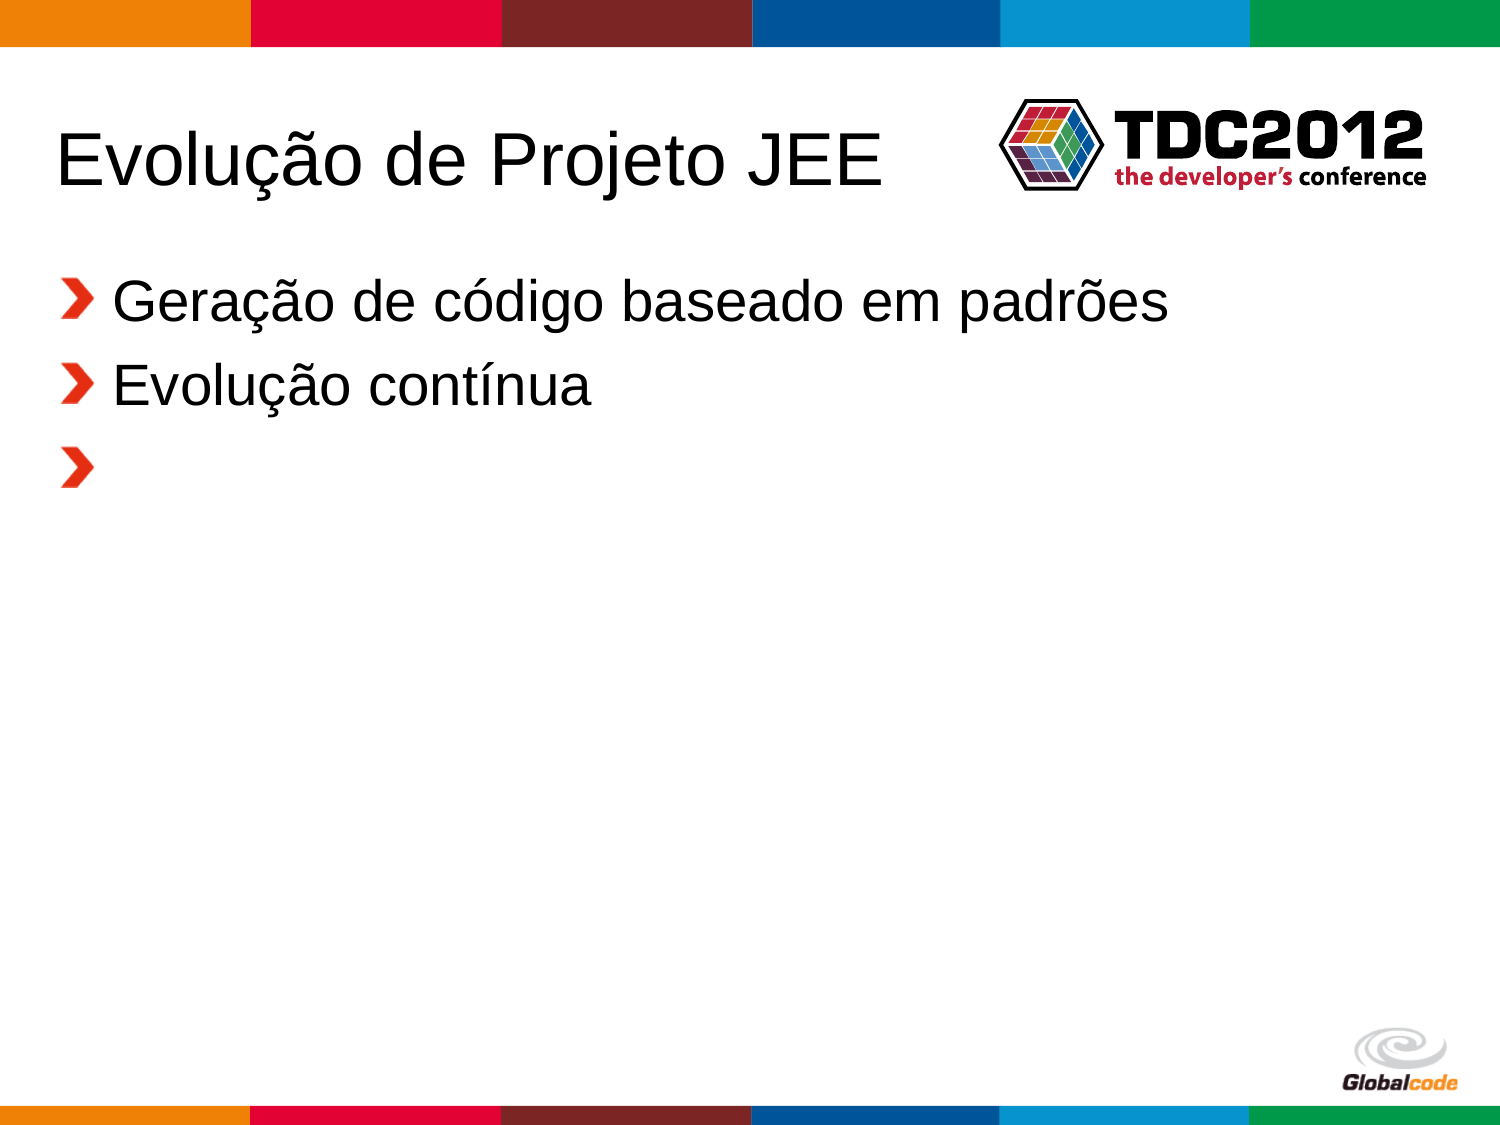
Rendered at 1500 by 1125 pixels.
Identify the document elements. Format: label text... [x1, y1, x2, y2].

picture [1340, 999, 1459, 1105]
list Geração de código baseado em padrões Evolução contínua [41, 255, 1459, 998]
title Evolução de Projeto JEE [41, 57, 975, 254]
